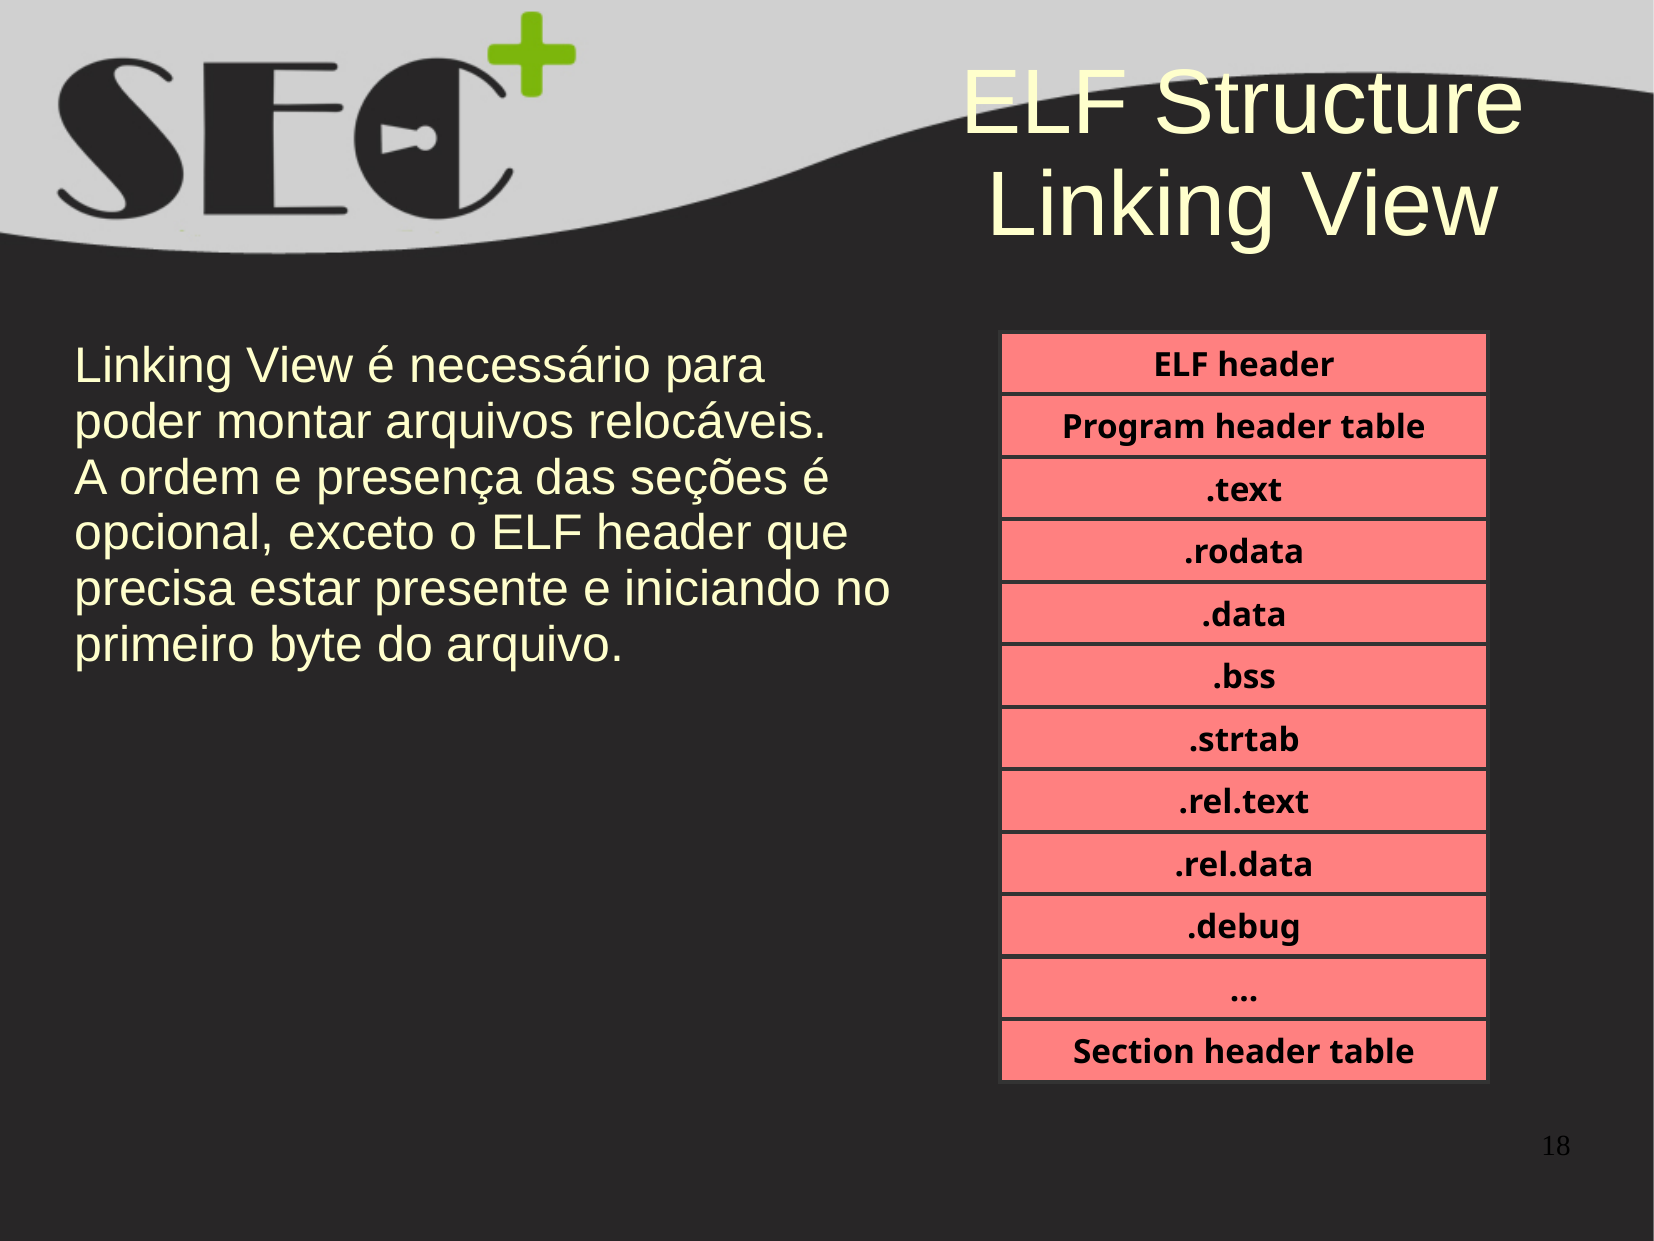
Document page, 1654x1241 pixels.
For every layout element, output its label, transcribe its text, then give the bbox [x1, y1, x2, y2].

text_box ELF header [1000, 331, 1488, 394]
picture [0, 0, 1654, 1241]
text_box .rel.text [1000, 769, 1488, 831]
text_box Section header table [1000, 1020, 1488, 1082]
text_box .bss [1000, 644, 1488, 706]
title ELF Structure Linking View [915, 49, 1571, 257]
text_box .rel.data [1000, 831, 1488, 894]
text_box .rodata [1000, 519, 1488, 582]
text_box .data [1000, 582, 1488, 644]
text_box .debug [1000, 894, 1488, 956]
text_box Program header table [1000, 394, 1488, 456]
text_box .text [1000, 456, 1488, 519]
text_box .strtab [1000, 706, 1488, 769]
text_box … [1000, 956, 1488, 1020]
text_box Linking View é necessário para poder montar arquivos relocáveis. A ordem e presença das seções é opcional, exceto o ELF header que precisa estar presente e iniciando no primeiro byte do arquivo. [60, 330, 916, 680]
